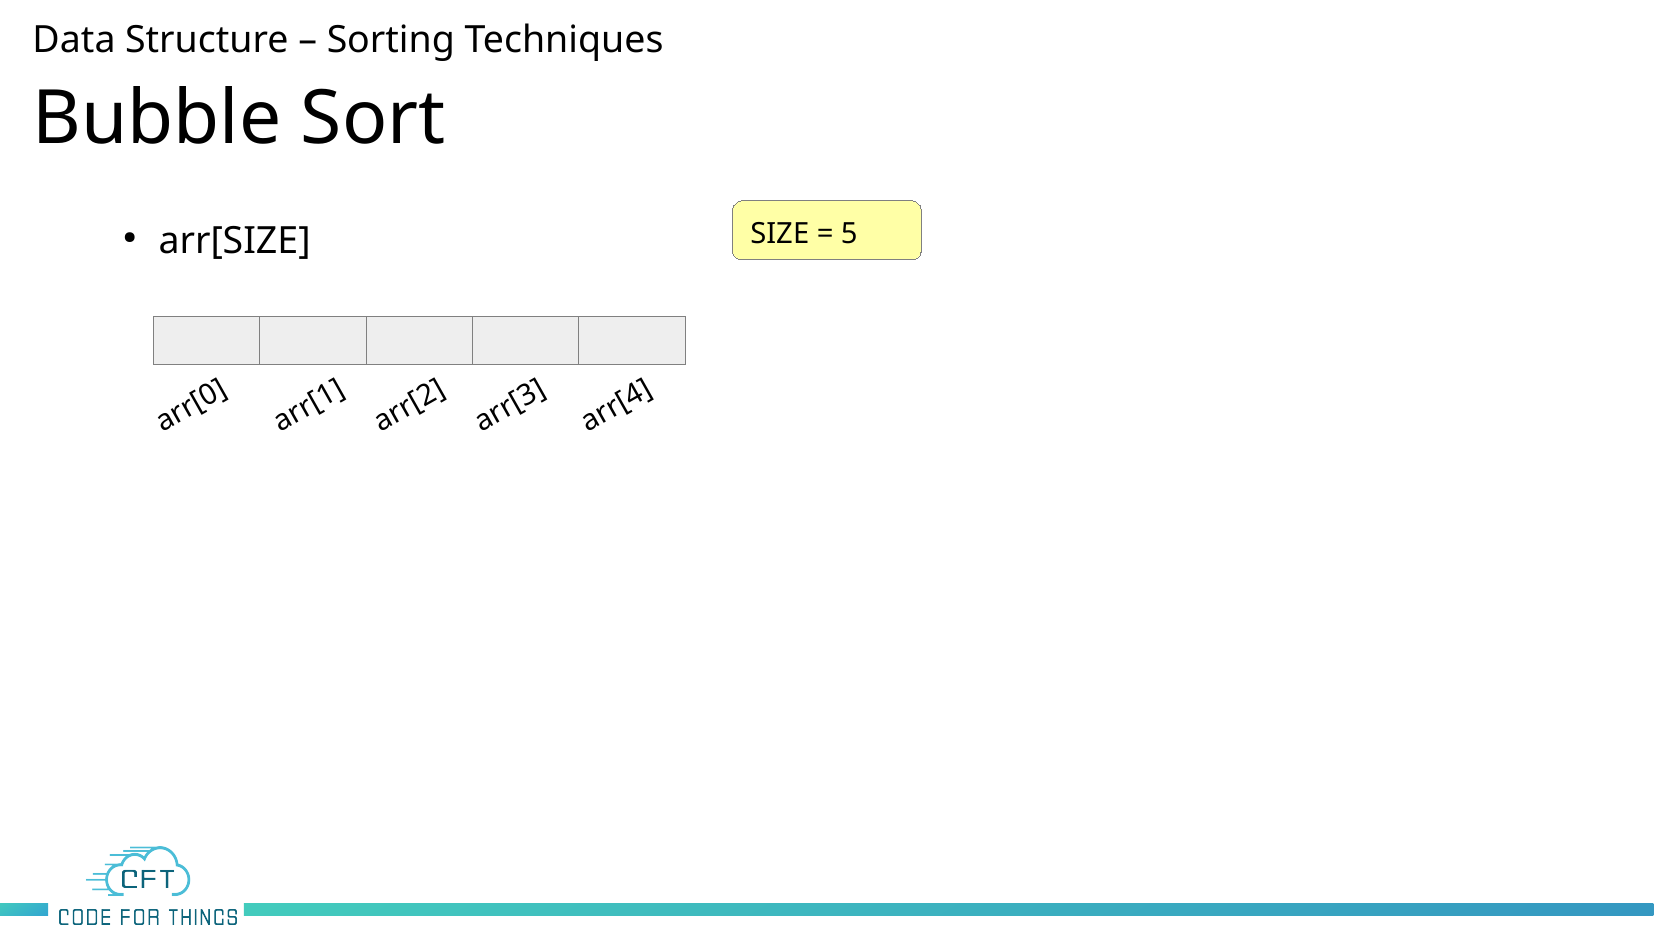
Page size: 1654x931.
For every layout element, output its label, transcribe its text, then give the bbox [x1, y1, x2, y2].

text_box [732, 200, 922, 260]
text_box arr[0] [130, 342, 271, 458]
text_box arr[1] [248, 342, 385, 458]
text_box arr[4] [559, 342, 697, 458]
text_box [153, 316, 686, 365]
text_box arr[3] [449, 342, 591, 458]
text_box arr[2] [348, 342, 485, 458]
text_box arr[SIZE] [108, 205, 353, 272]
title Data Structure – Sorting Techniques Bubble Sort [32, 12, 1184, 166]
picture [59, 846, 237, 925]
text_box SIZE = 5 [735, 204, 916, 254]
